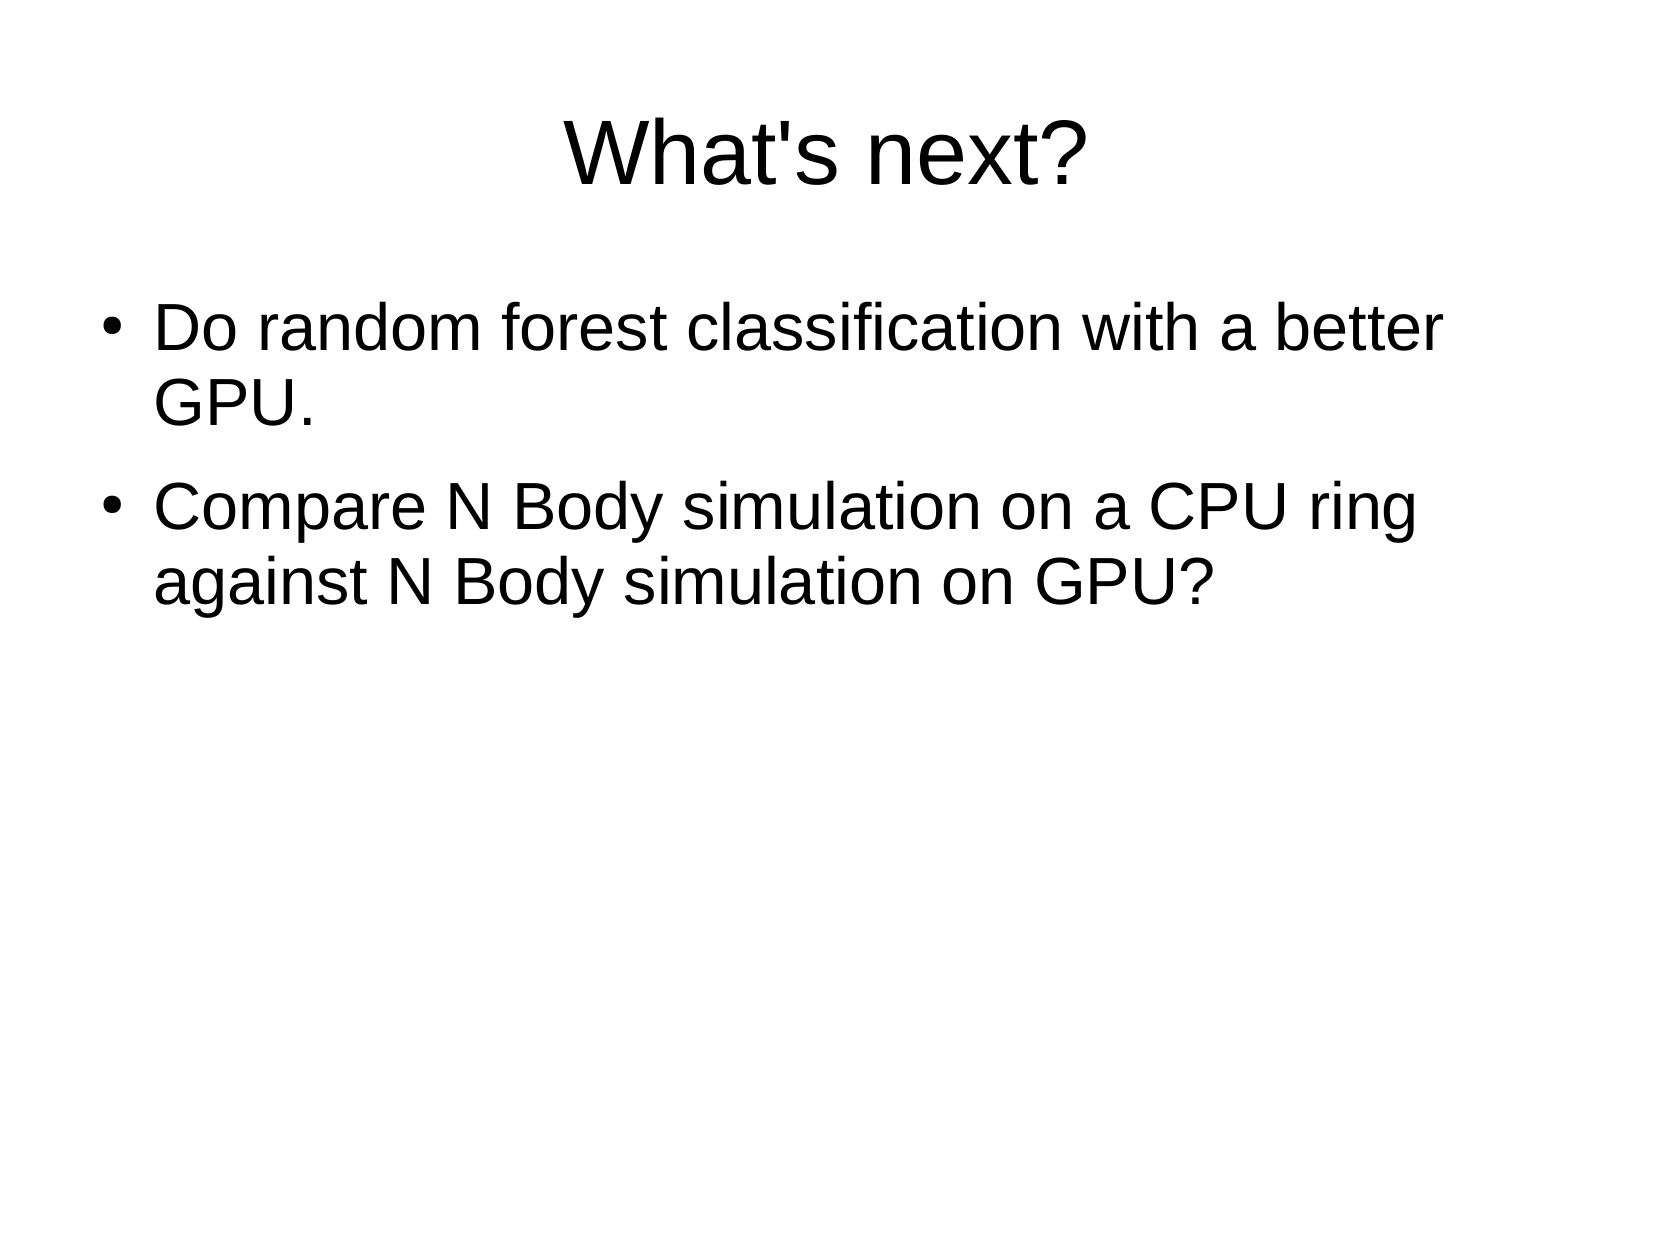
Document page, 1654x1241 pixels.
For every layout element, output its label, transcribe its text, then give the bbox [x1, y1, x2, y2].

title What's next? [82, 49, 1571, 257]
list Do random forest classification with a better GPU. Compare N Body simulation on a CPU ring against N Body simulation on GPU? [82, 290, 1538, 1010]
